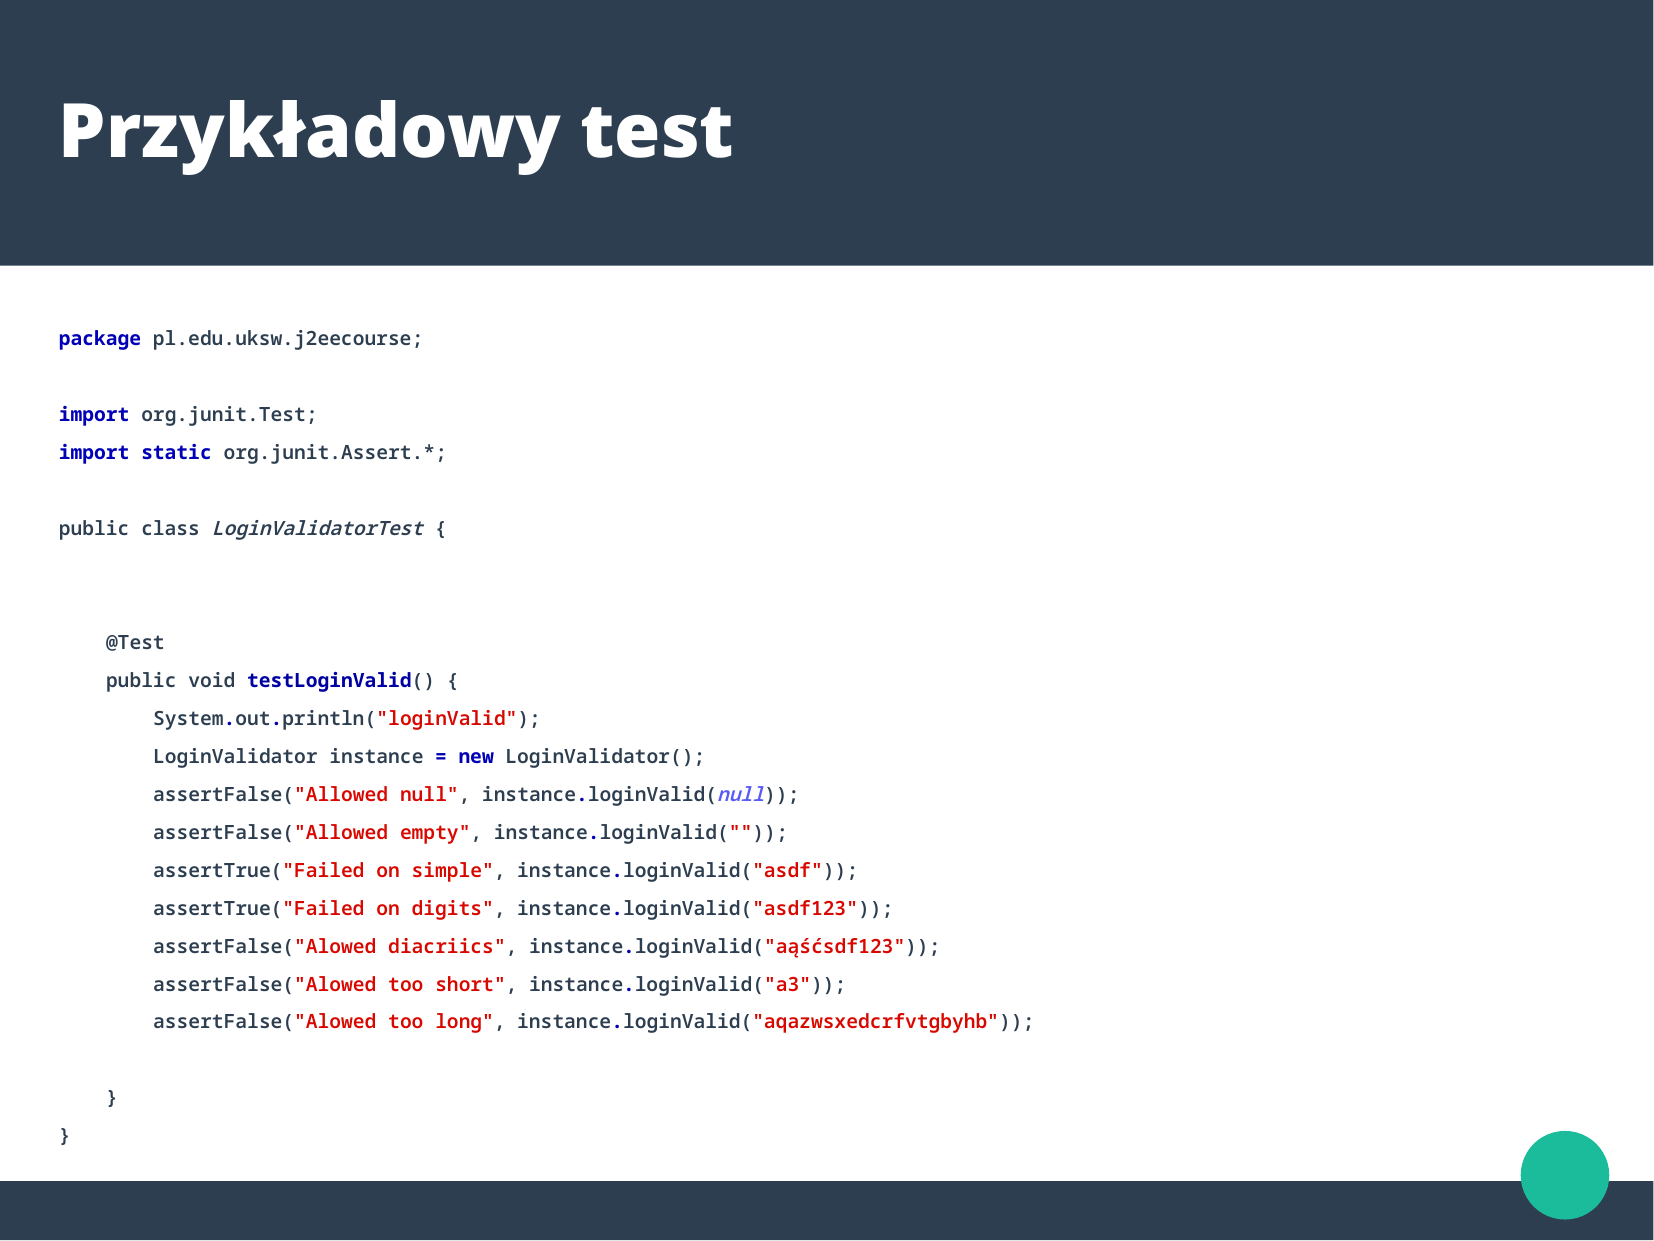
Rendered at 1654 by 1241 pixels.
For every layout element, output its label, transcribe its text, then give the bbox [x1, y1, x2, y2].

title Przykładowy test [59, 49, 1595, 207]
list package pl.edu.uksw.j2eecourse; import org.junit.Test; import static org.junit.Assert.*; public class LoginValidatorTest { @Test public void testLoginValid() { System.out.println("loginValid"); LoginValidator instance = new LoginValidator(); assertFalse("Allowed null", instance.loginValid(null)); assertFalse("Allowed empty", instance.loginValid("")); assertTrue("Failed on simple", instance.loginValid("asdf")); assertTrue("Failed on digits", instance.loginValid("asdf123")); assertFalse("Alowed diacriics", instance.loginValid("aąśćsdf123")); assertFalse("Alowed too short", instance.loginValid("a3")); assertFalse("Alowed too long", instance.loginValid("aqazwsxedcrfvtgbyhb")); } } [59, 324, 1595, 1152]
